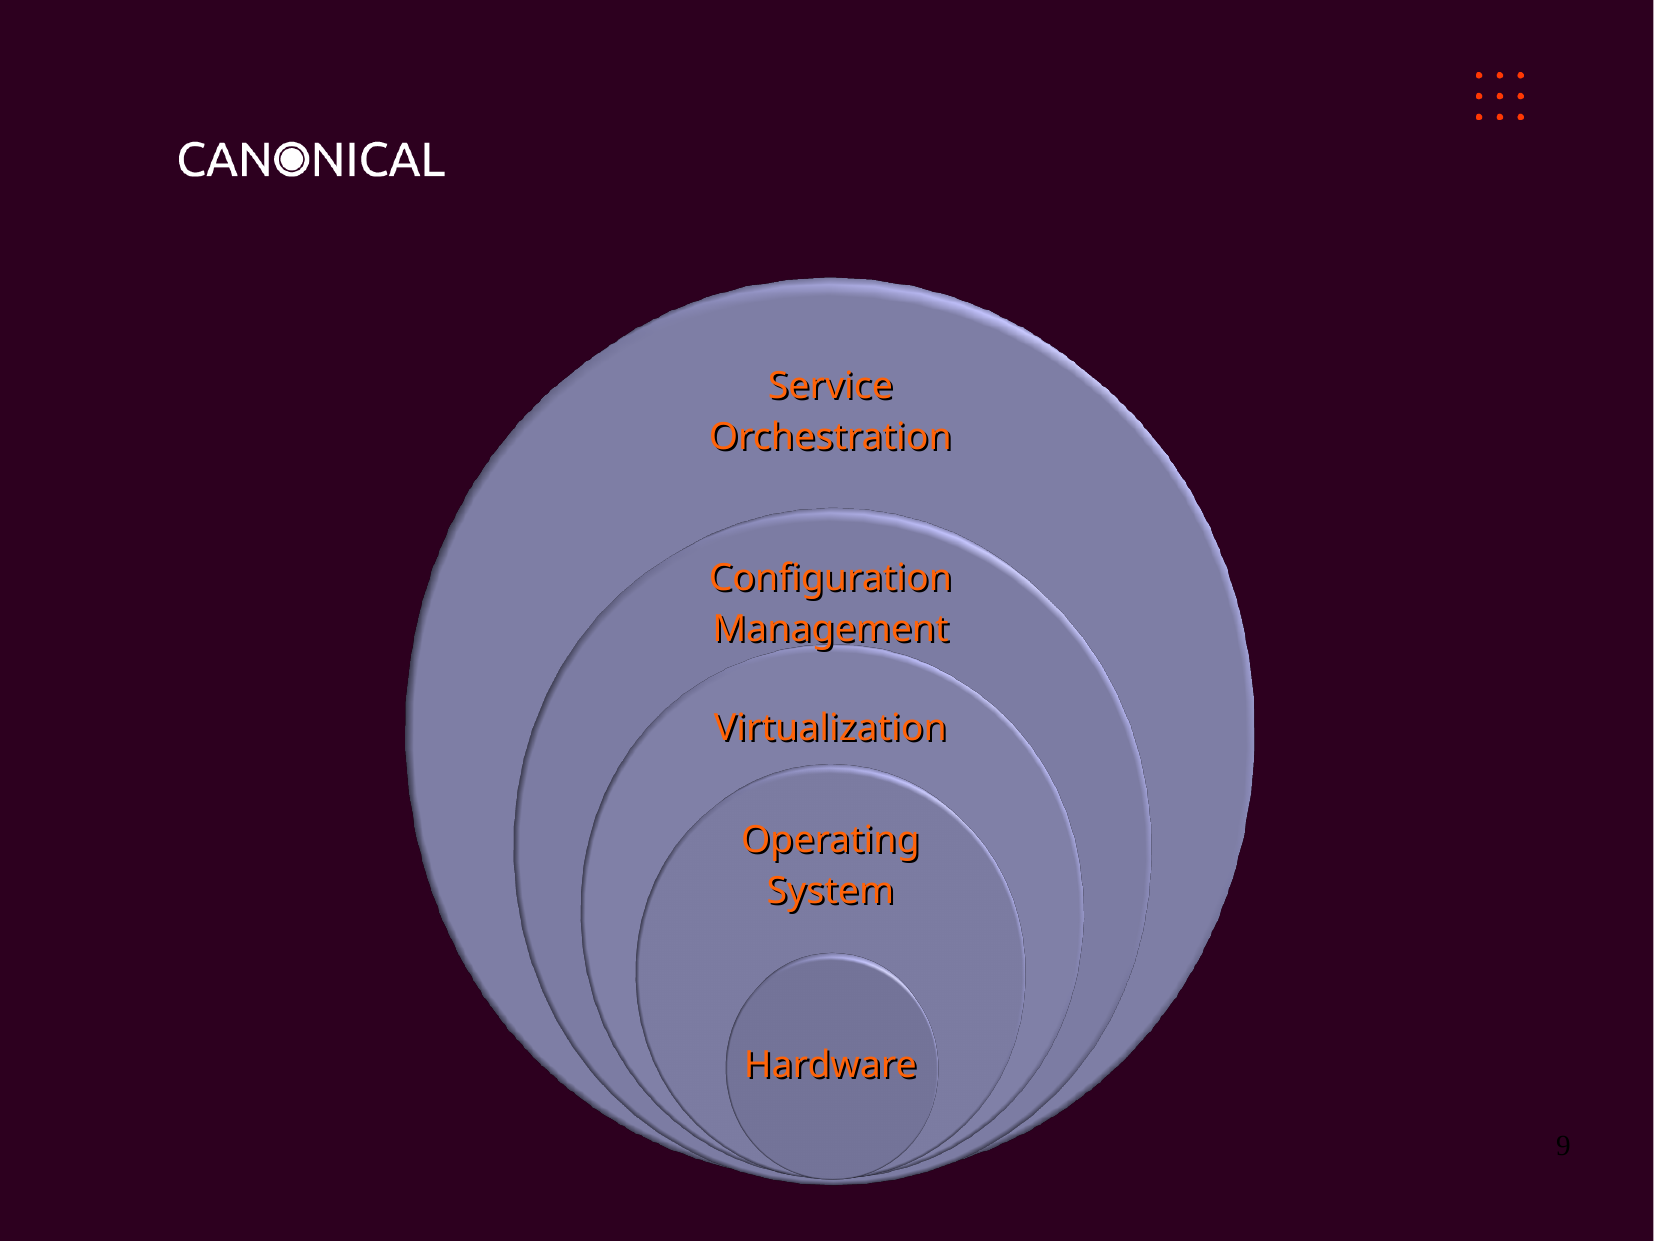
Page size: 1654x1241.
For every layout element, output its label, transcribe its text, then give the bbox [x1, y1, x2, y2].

text_box Configuration Management [680, 542, 981, 642]
text_box Virtualization [699, 692, 962, 768]
text_box Service Orchestration [680, 351, 981, 451]
text_box Hardware [699, 1030, 962, 1106]
text_box Operating System [680, 805, 981, 905]
picture [0, 0, 1654, 1241]
